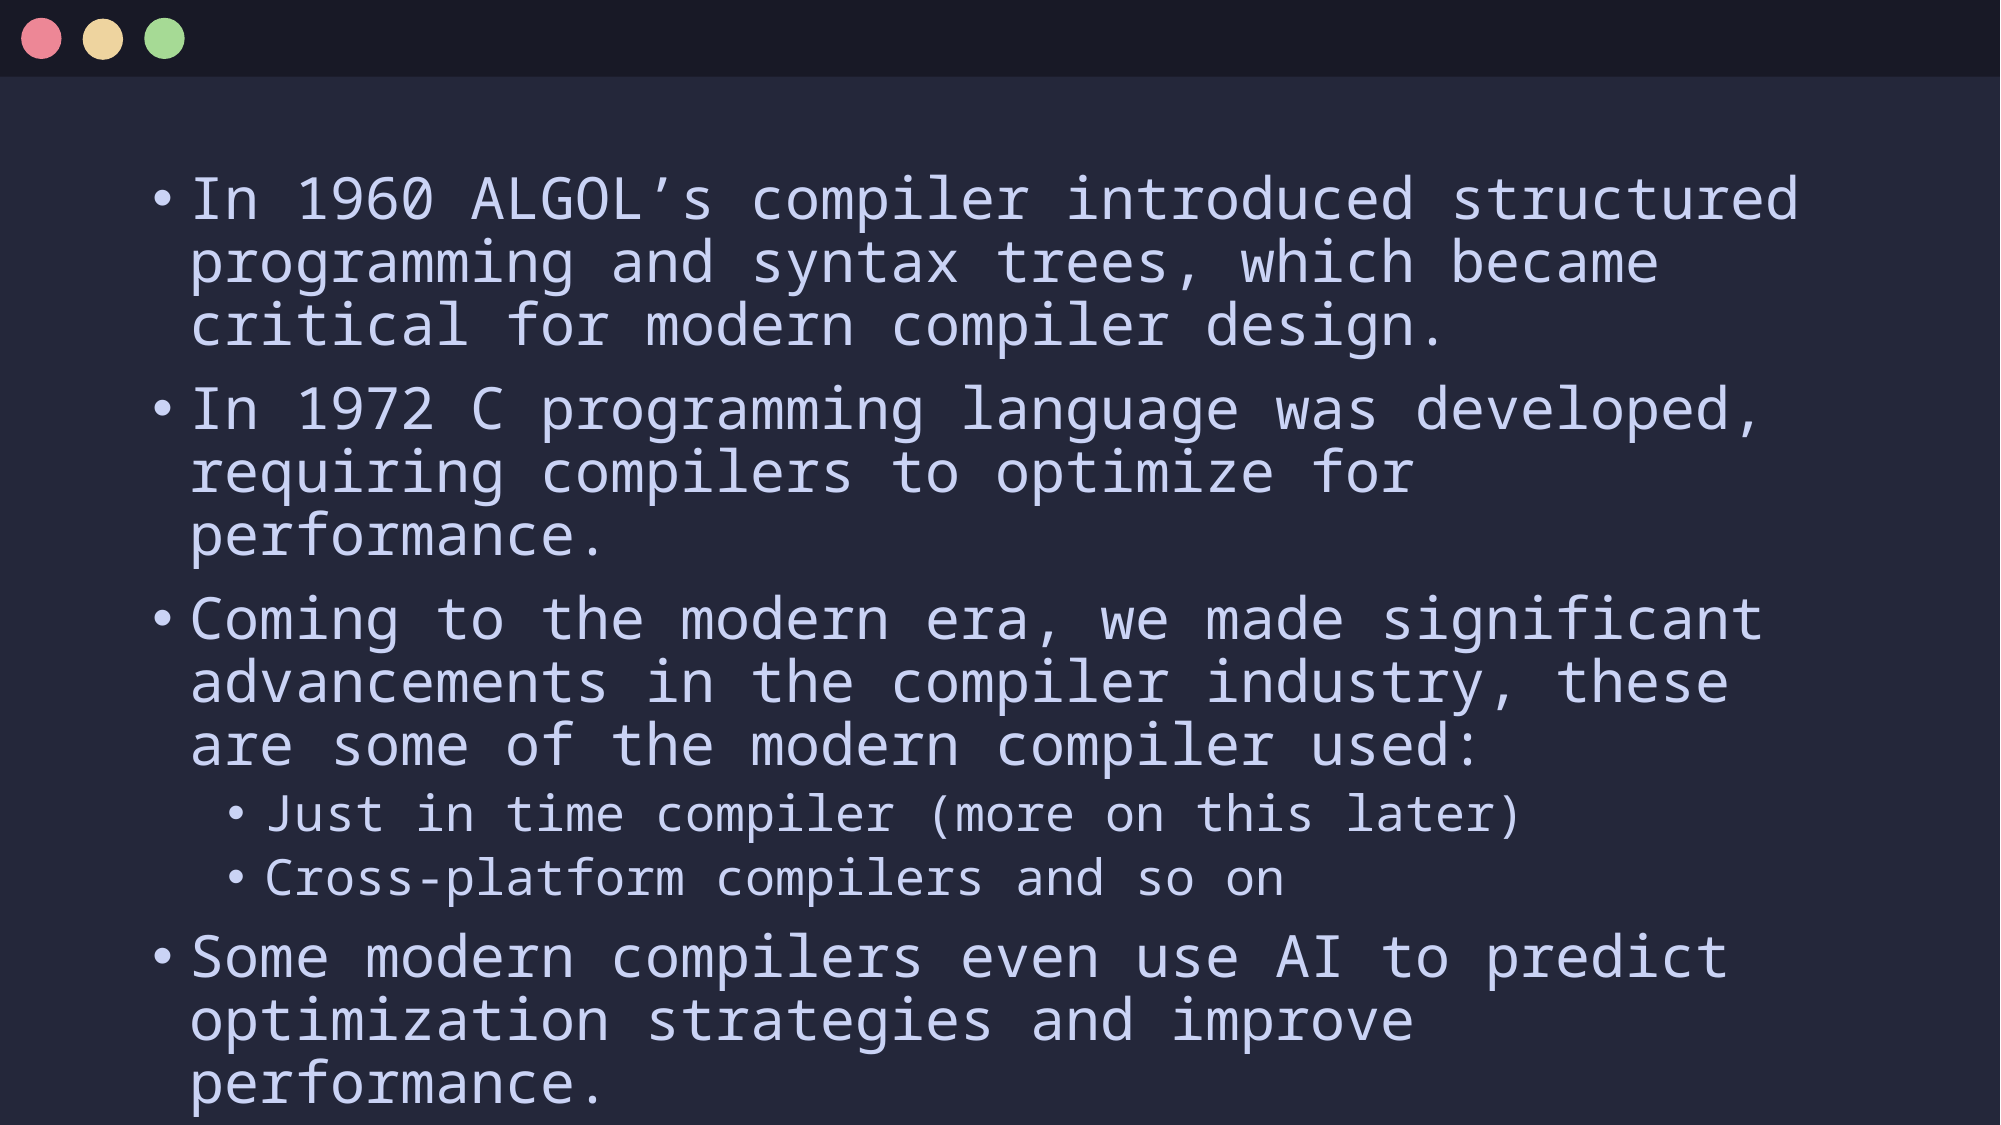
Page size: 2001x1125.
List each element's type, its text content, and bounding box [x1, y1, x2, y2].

list In 1960 ALGOL’s compiler introduced structured programming and syntax trees, which became critical for modern compiler design. In 1972 C programming language was developed, requiring compilers to optimize for performance. Coming to the modern era, we made significant advancements in the compiler industry, these are some of the modern compiler used: Just in time compiler (more on this later) Cross-platform compilers and so on Some modern compilers even use AI to predict optimization strategies and improve performance. [137, 162, 1863, 1014]
text_box [0, 0, 2000, 77]
